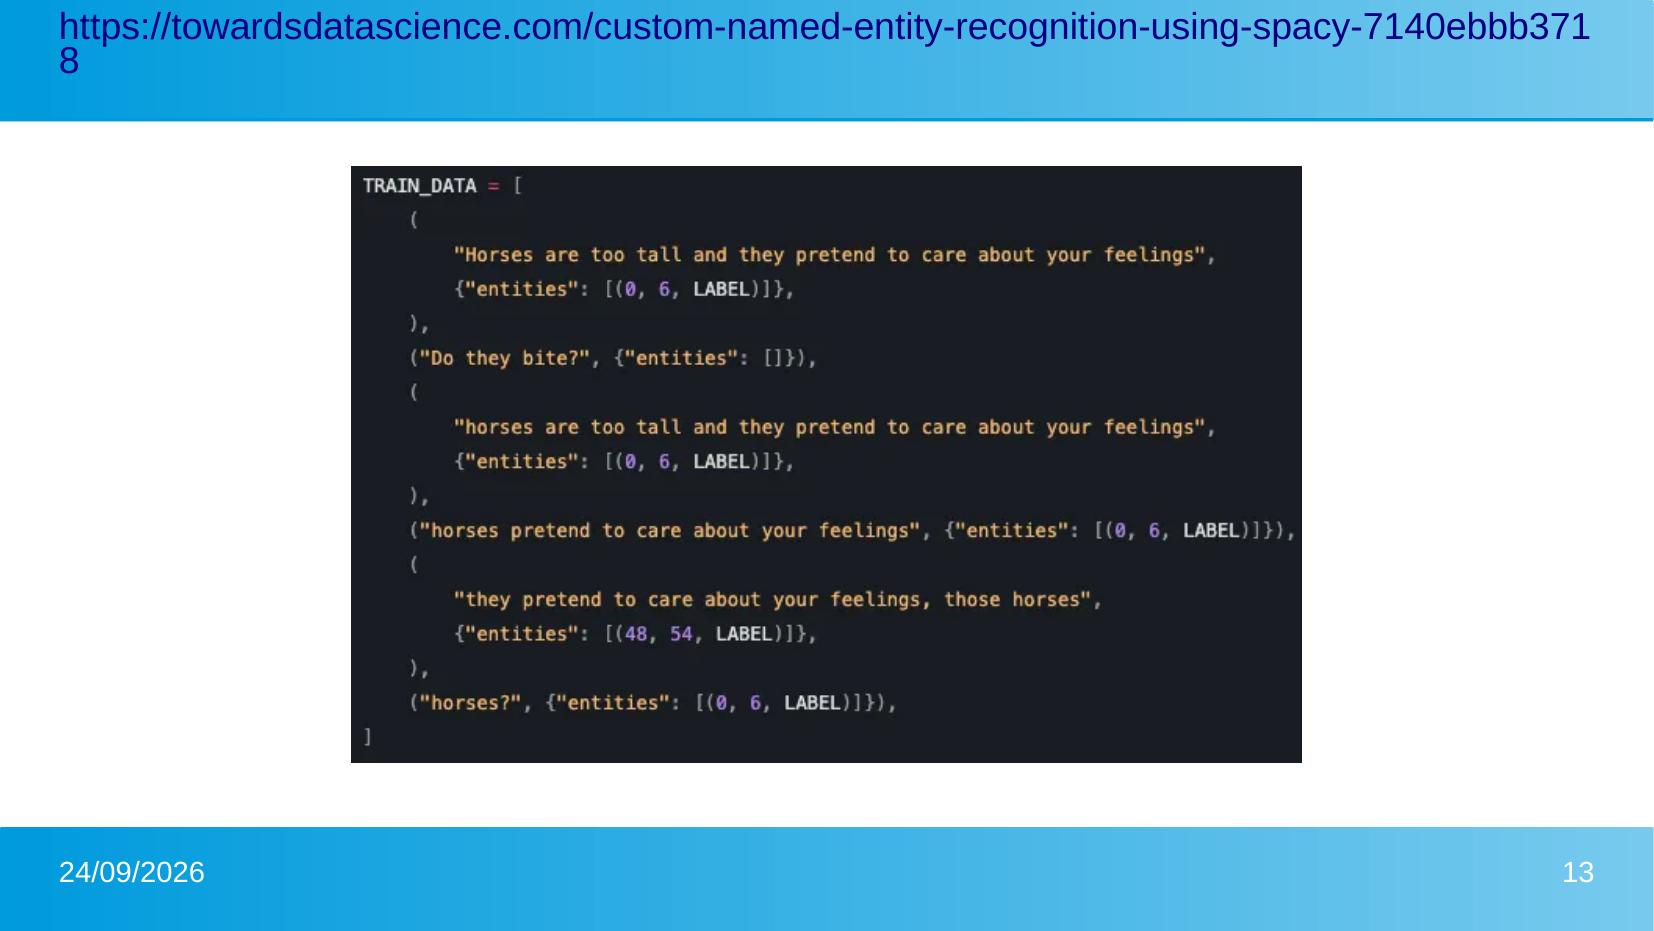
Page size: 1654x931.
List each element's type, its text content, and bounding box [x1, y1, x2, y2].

picture [351, 166, 1302, 763]
title https://towardsdatascience.com/custom-named-entity-recognition-using-spacy-7140ebbb3718 [59, 5, 1595, 132]
